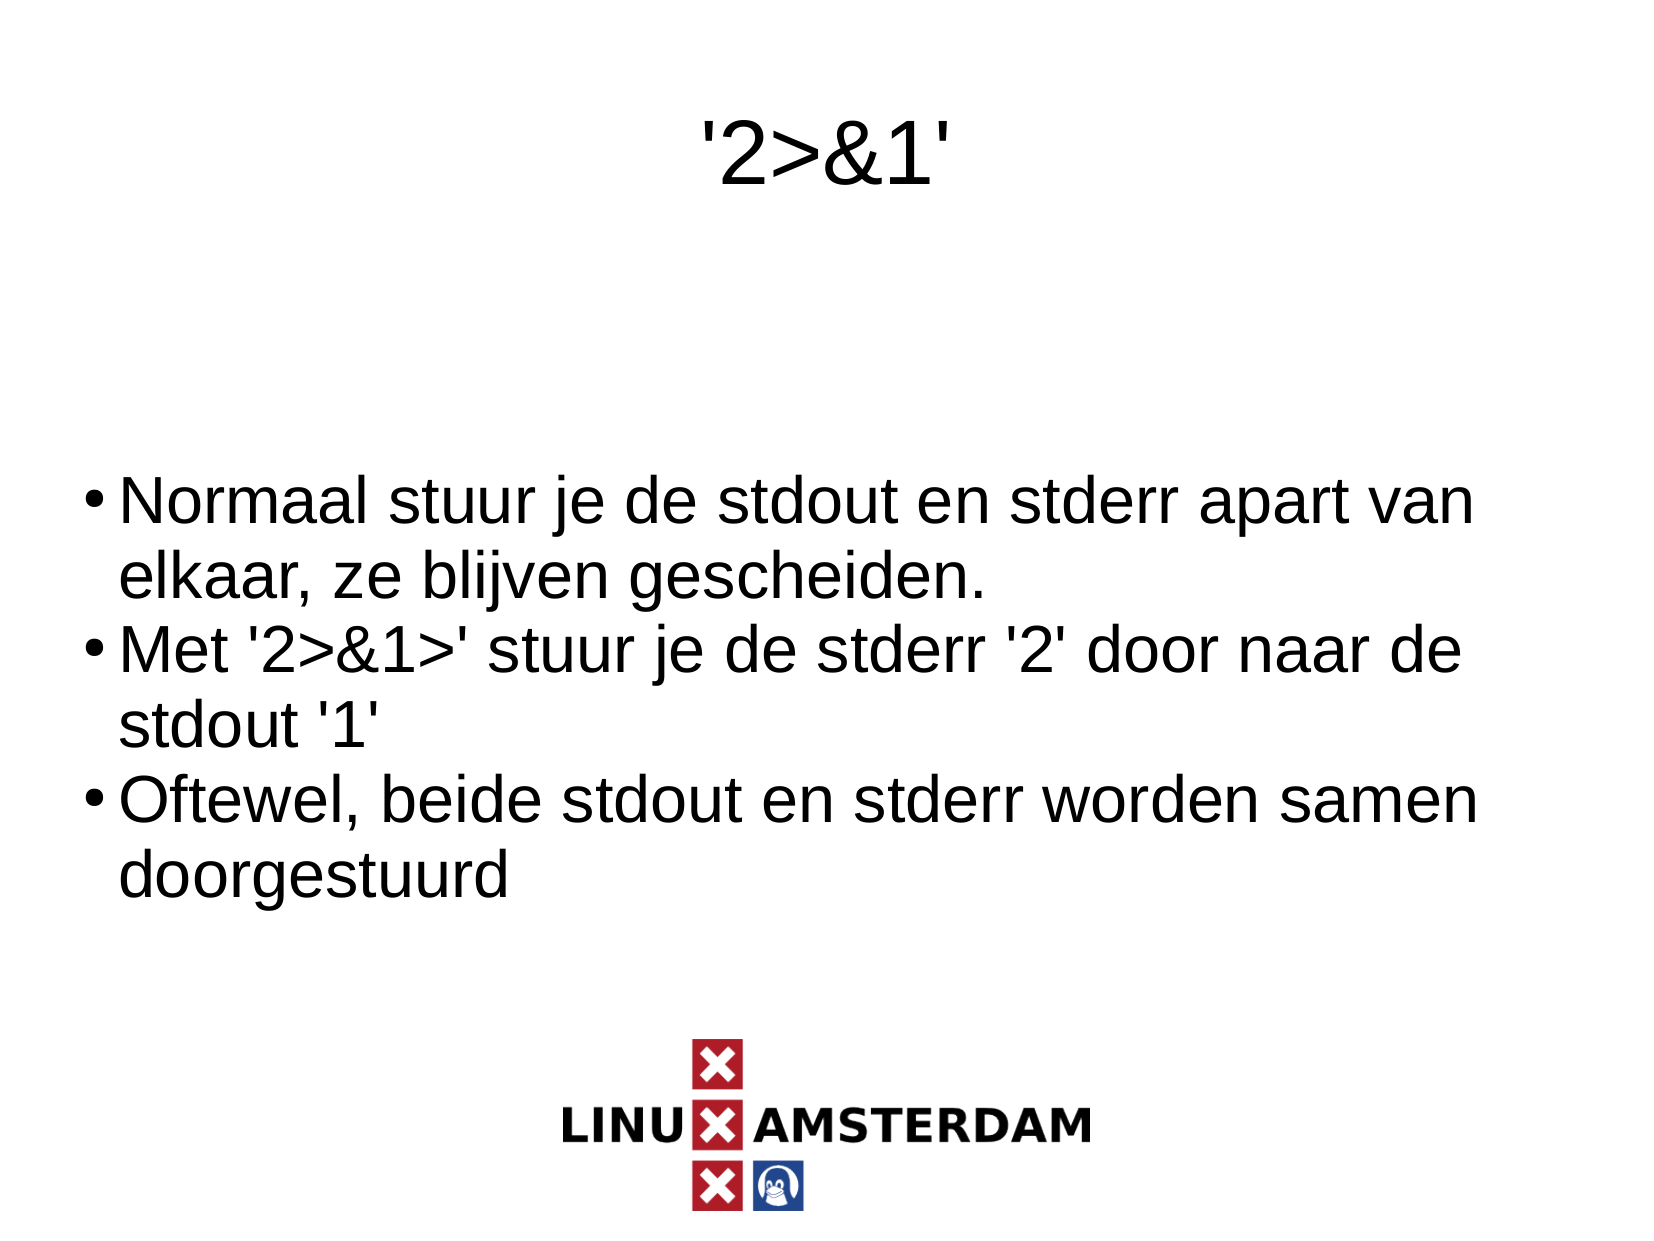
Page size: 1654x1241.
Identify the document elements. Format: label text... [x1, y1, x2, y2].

subtitle Normaal stuur je de stdout en stderr apart van elkaar, ze blijven gescheiden. Met '2>&1>' stuur je de stderr '2' door naar de stdout '1' Oftewel, beide stdout en stderr worden samen doorgestuurd [82, 290, 1571, 1010]
picture [563, 1039, 1090, 1211]
title '2>&1' [82, 49, 1571, 257]
